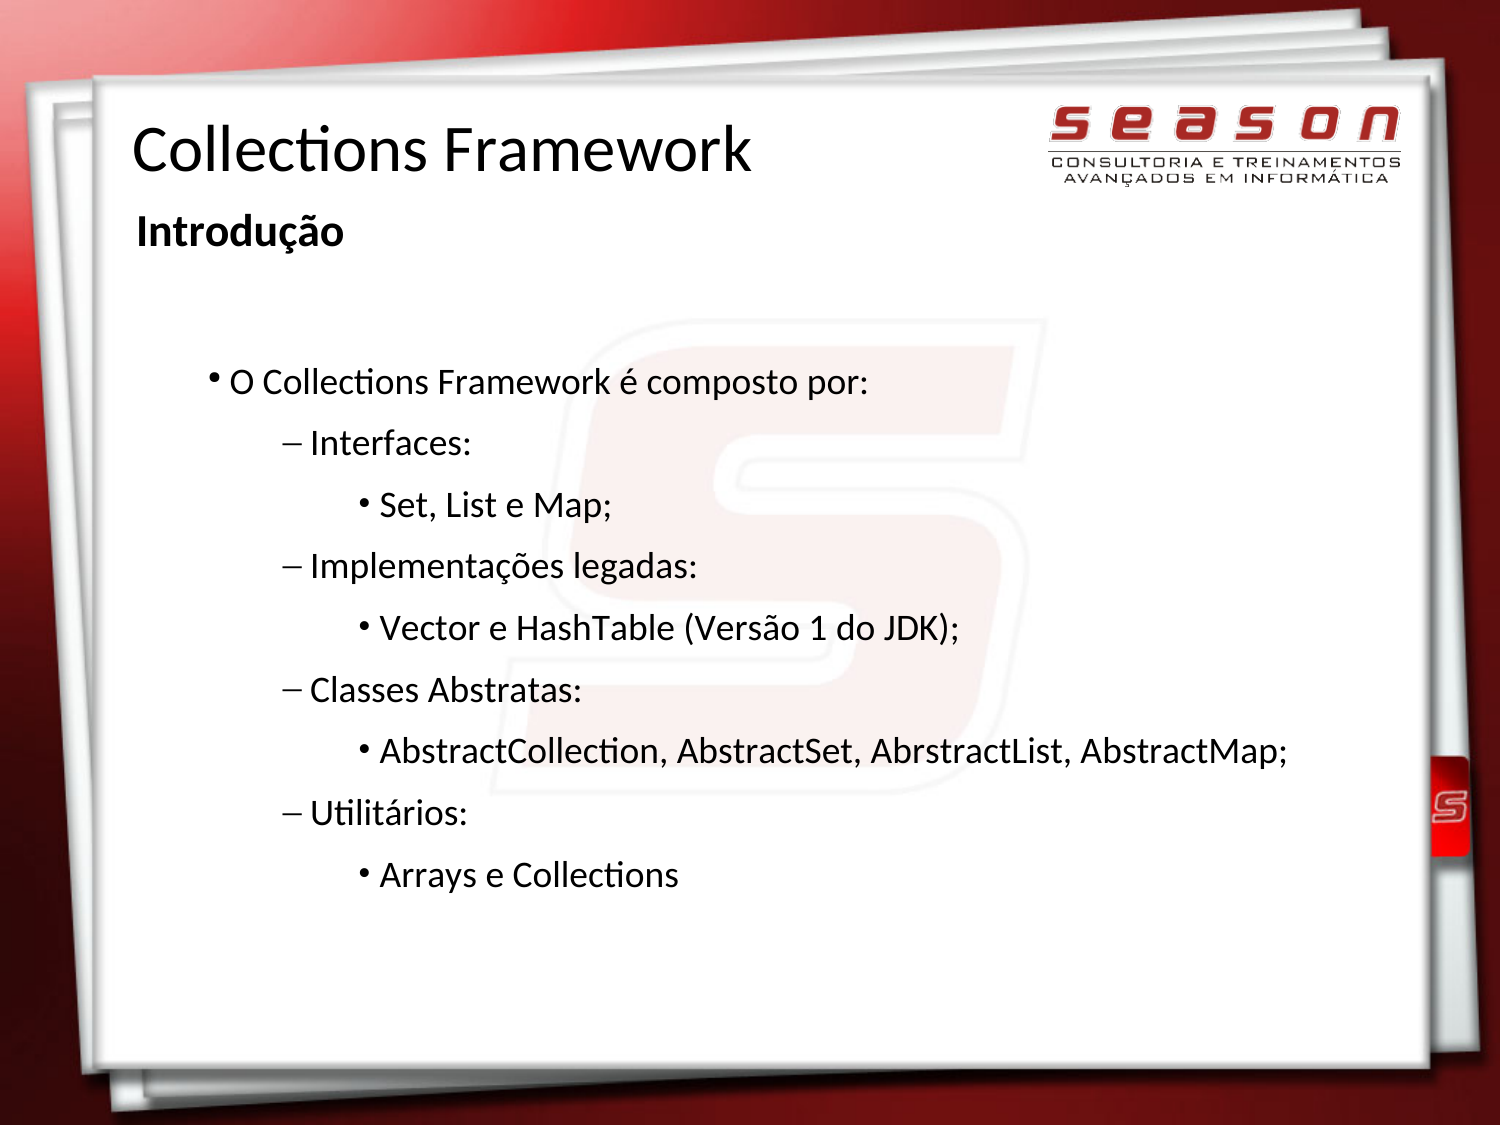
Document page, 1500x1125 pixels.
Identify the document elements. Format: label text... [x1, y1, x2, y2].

text_box O Collections Framework é composto por: Interfaces: Set, List e Map; Implementações legadas: Vector e HashTable (Versão 1 do JDK); Classes Abstratas: AbstractCollection, AbstractSet, AbrstractList, AbstractMap; Utilitários: Arrays e Collections [207, 334, 1328, 918]
picture [0, 0, 1500, 1125]
title Collections Framework [118, 33, 1394, 257]
text_box Introdução [119, 200, 1240, 256]
